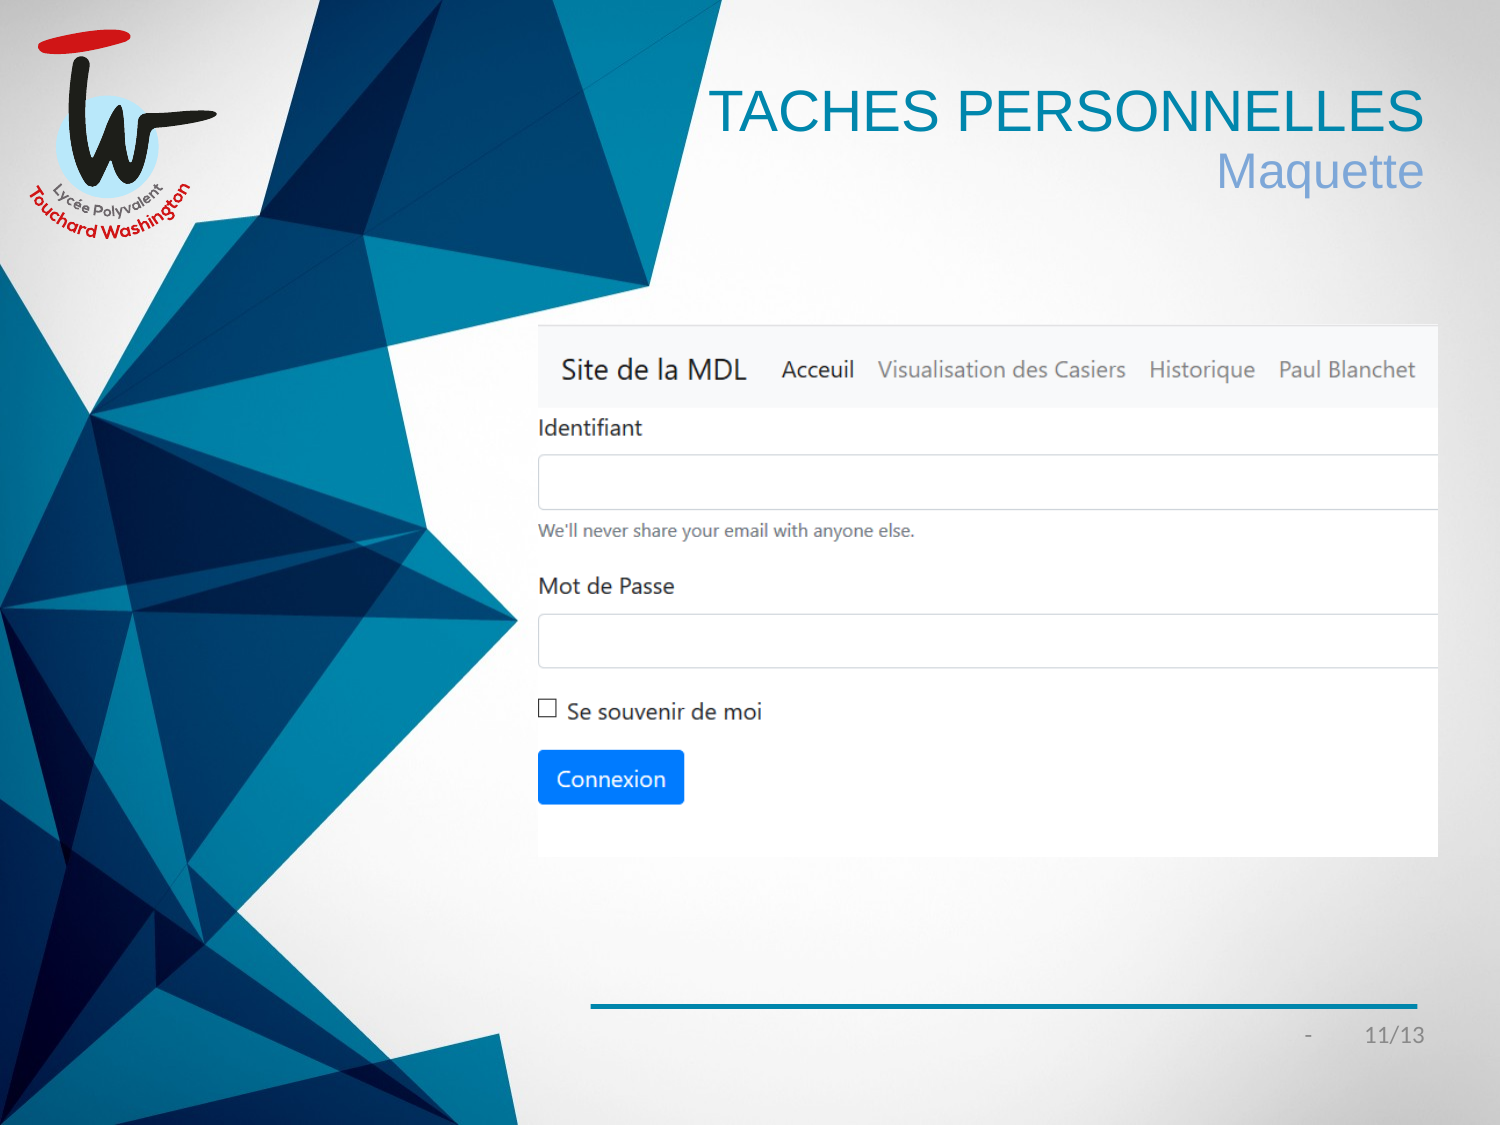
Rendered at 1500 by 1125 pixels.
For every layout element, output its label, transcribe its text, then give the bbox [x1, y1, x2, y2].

picture [0, 0, 1500, 1125]
title TACHES PERSONNELLES Maquette [679, 44, 1425, 233]
